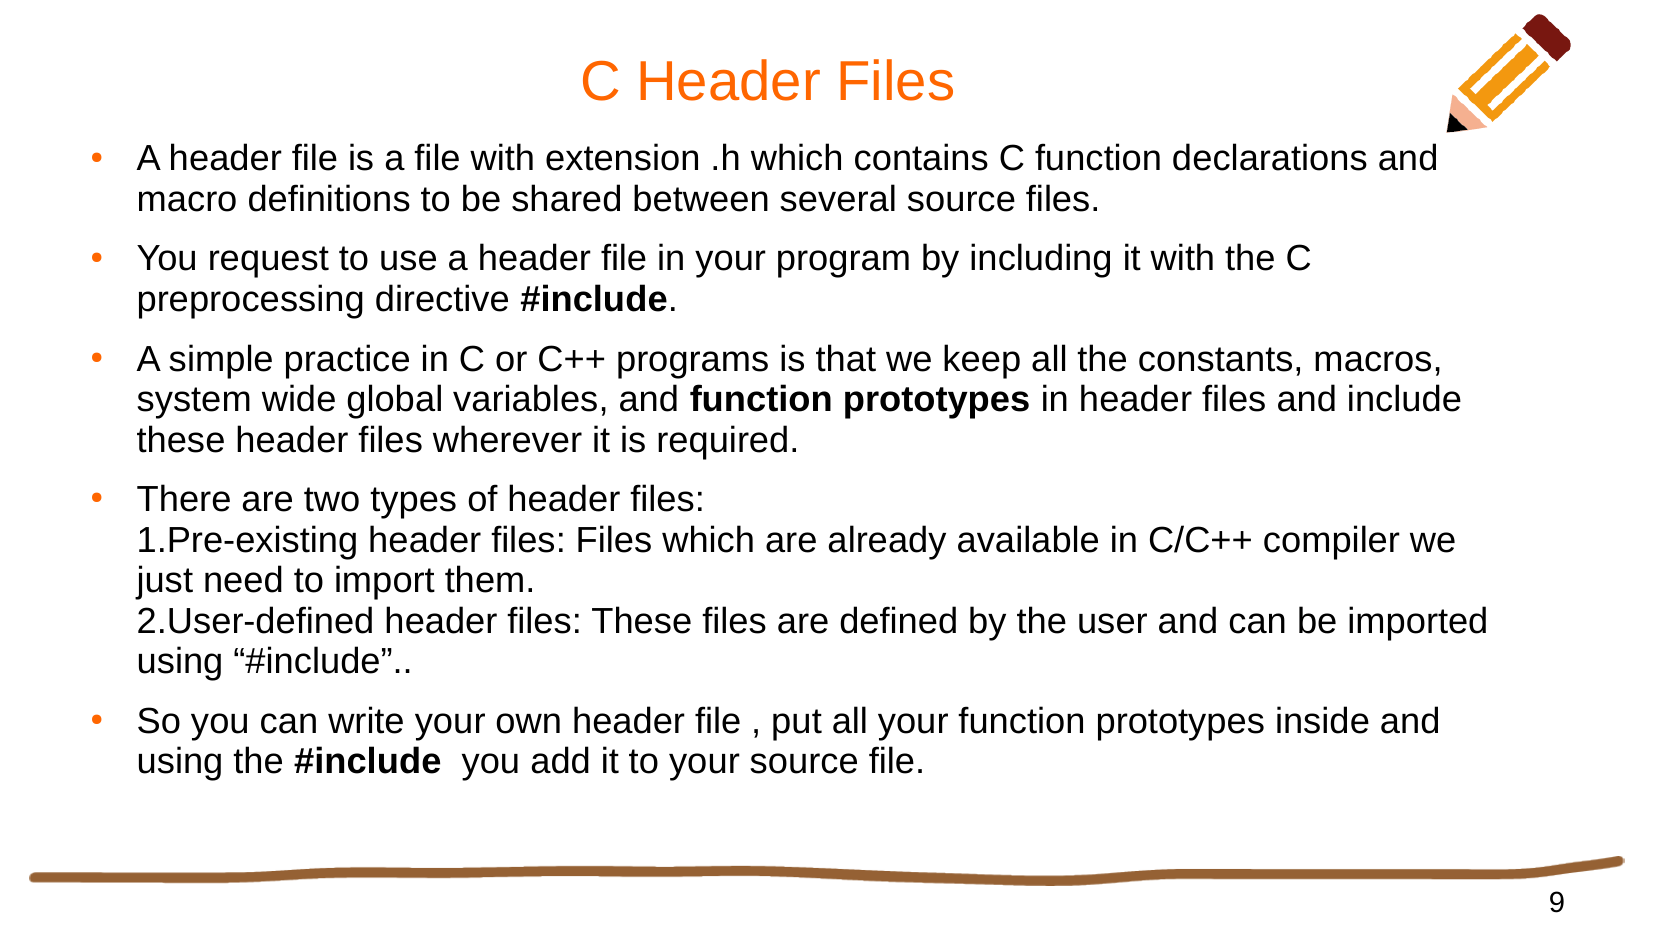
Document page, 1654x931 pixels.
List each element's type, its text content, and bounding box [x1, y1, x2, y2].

title C Header Files [88, 29, 1447, 133]
picture [1446, 14, 1571, 133]
picture [29, 856, 1625, 886]
list A header file is a file with extension .h which contains C function declarations and macro definitions to be shared between several source files. You request to use a header file in your program by including it with the C preprocessing directive #include. A simple practice in C or C++ programs is that we keep all the constants, macros, system wide global variables, and function prototypes in header files and include these header files wherever it is required. There are two types of header files: 1.Pre-existing header files: Files which are already available in C/C++ compiler we just need to import them. 2.User-defined header files: These files are defined by the user and can be imported using “#include”.. So you can write your own header file , put all your function prototypes inside and using the #include you add it to your source file. [75, 137, 1524, 788]
